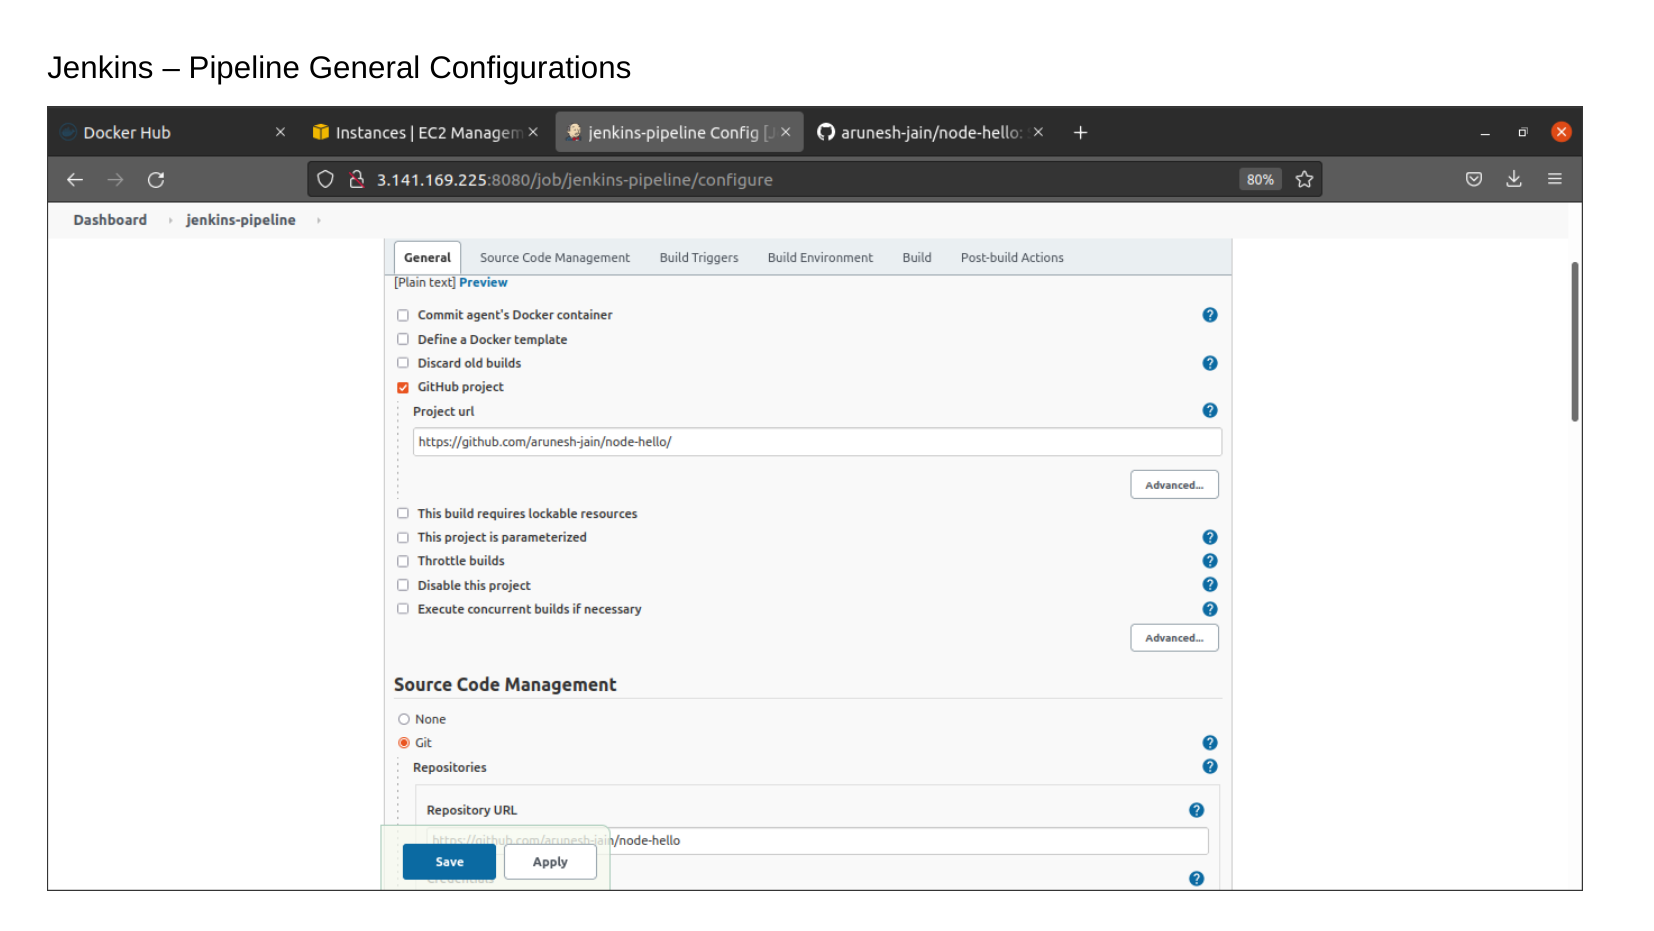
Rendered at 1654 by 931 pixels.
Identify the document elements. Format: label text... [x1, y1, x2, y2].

title Jenkins – Pipeline General Configurations [47, 39, 1536, 97]
picture [47, 106, 1583, 891]
